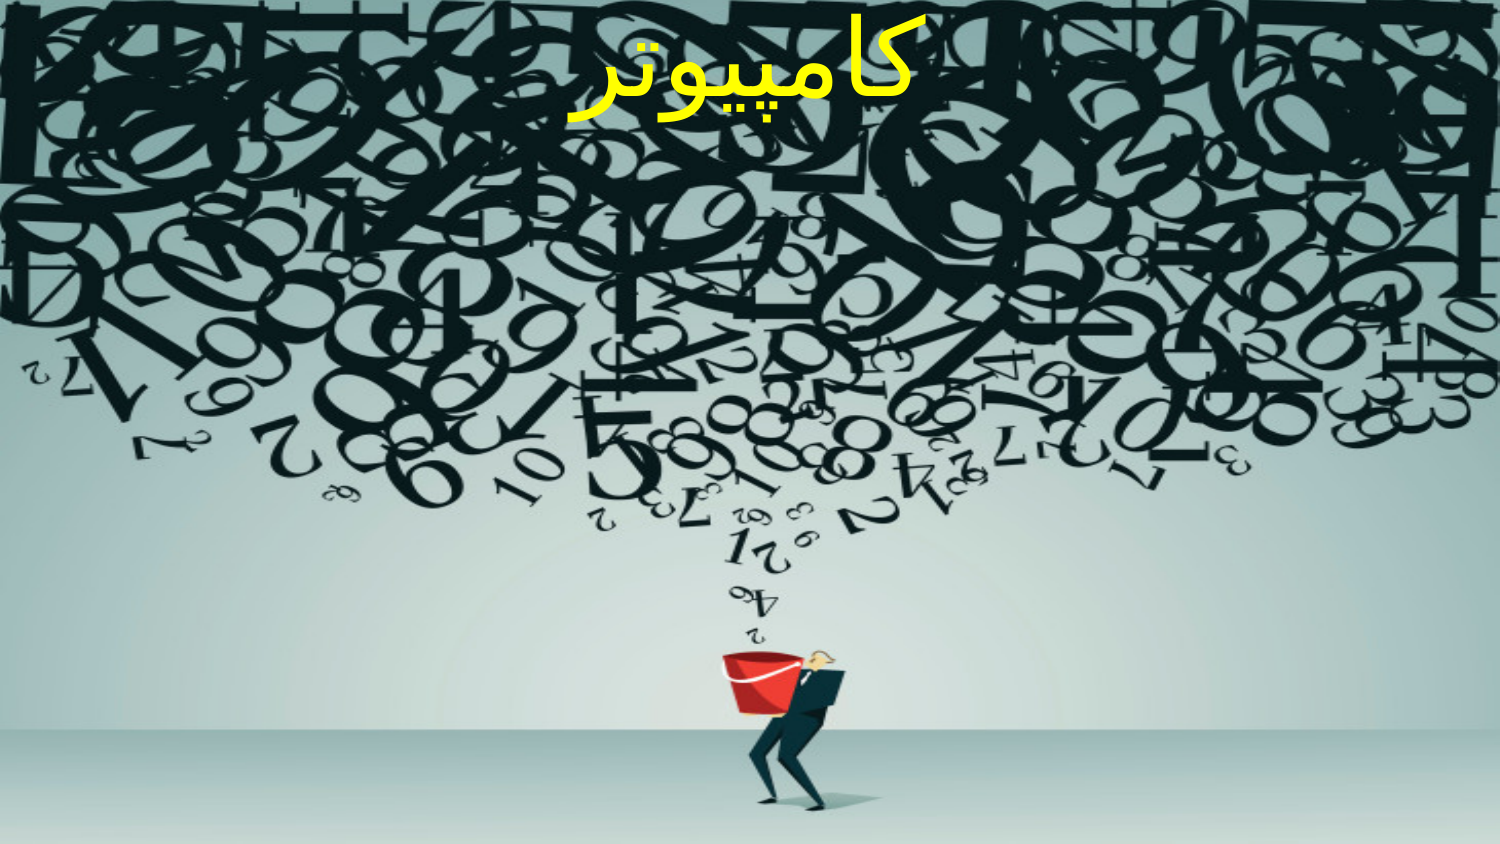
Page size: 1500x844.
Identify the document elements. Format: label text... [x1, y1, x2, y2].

title فشرده سازی در علوم کامپیوتر [168, 0, 1332, 134]
picture [0, 0, 1500, 844]
